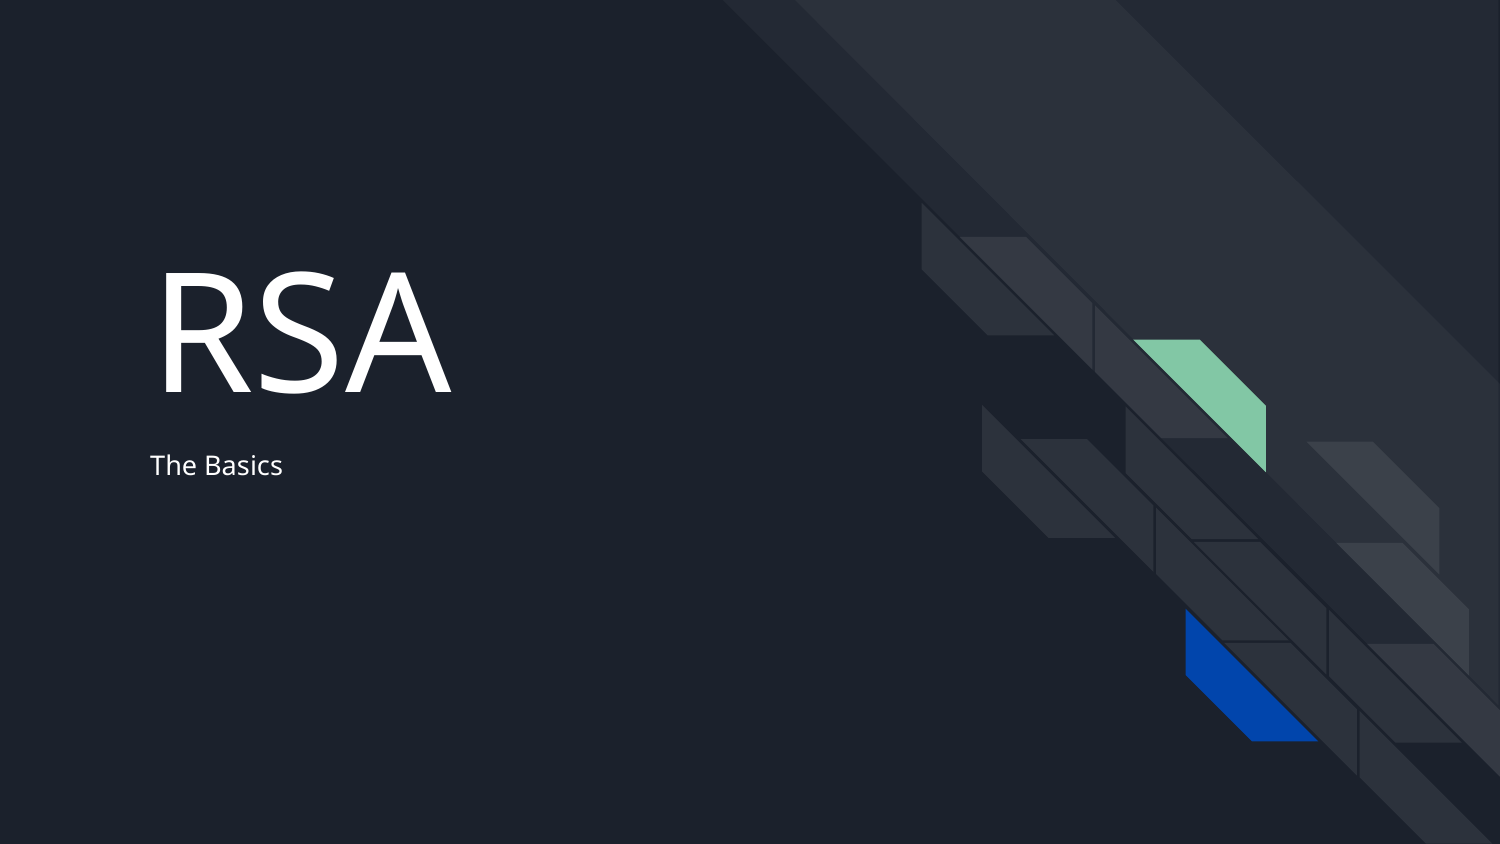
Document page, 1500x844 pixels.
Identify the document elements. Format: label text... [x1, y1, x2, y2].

title RSA [135, 210, 919, 425]
list The Basics [135, 433, 919, 634]
